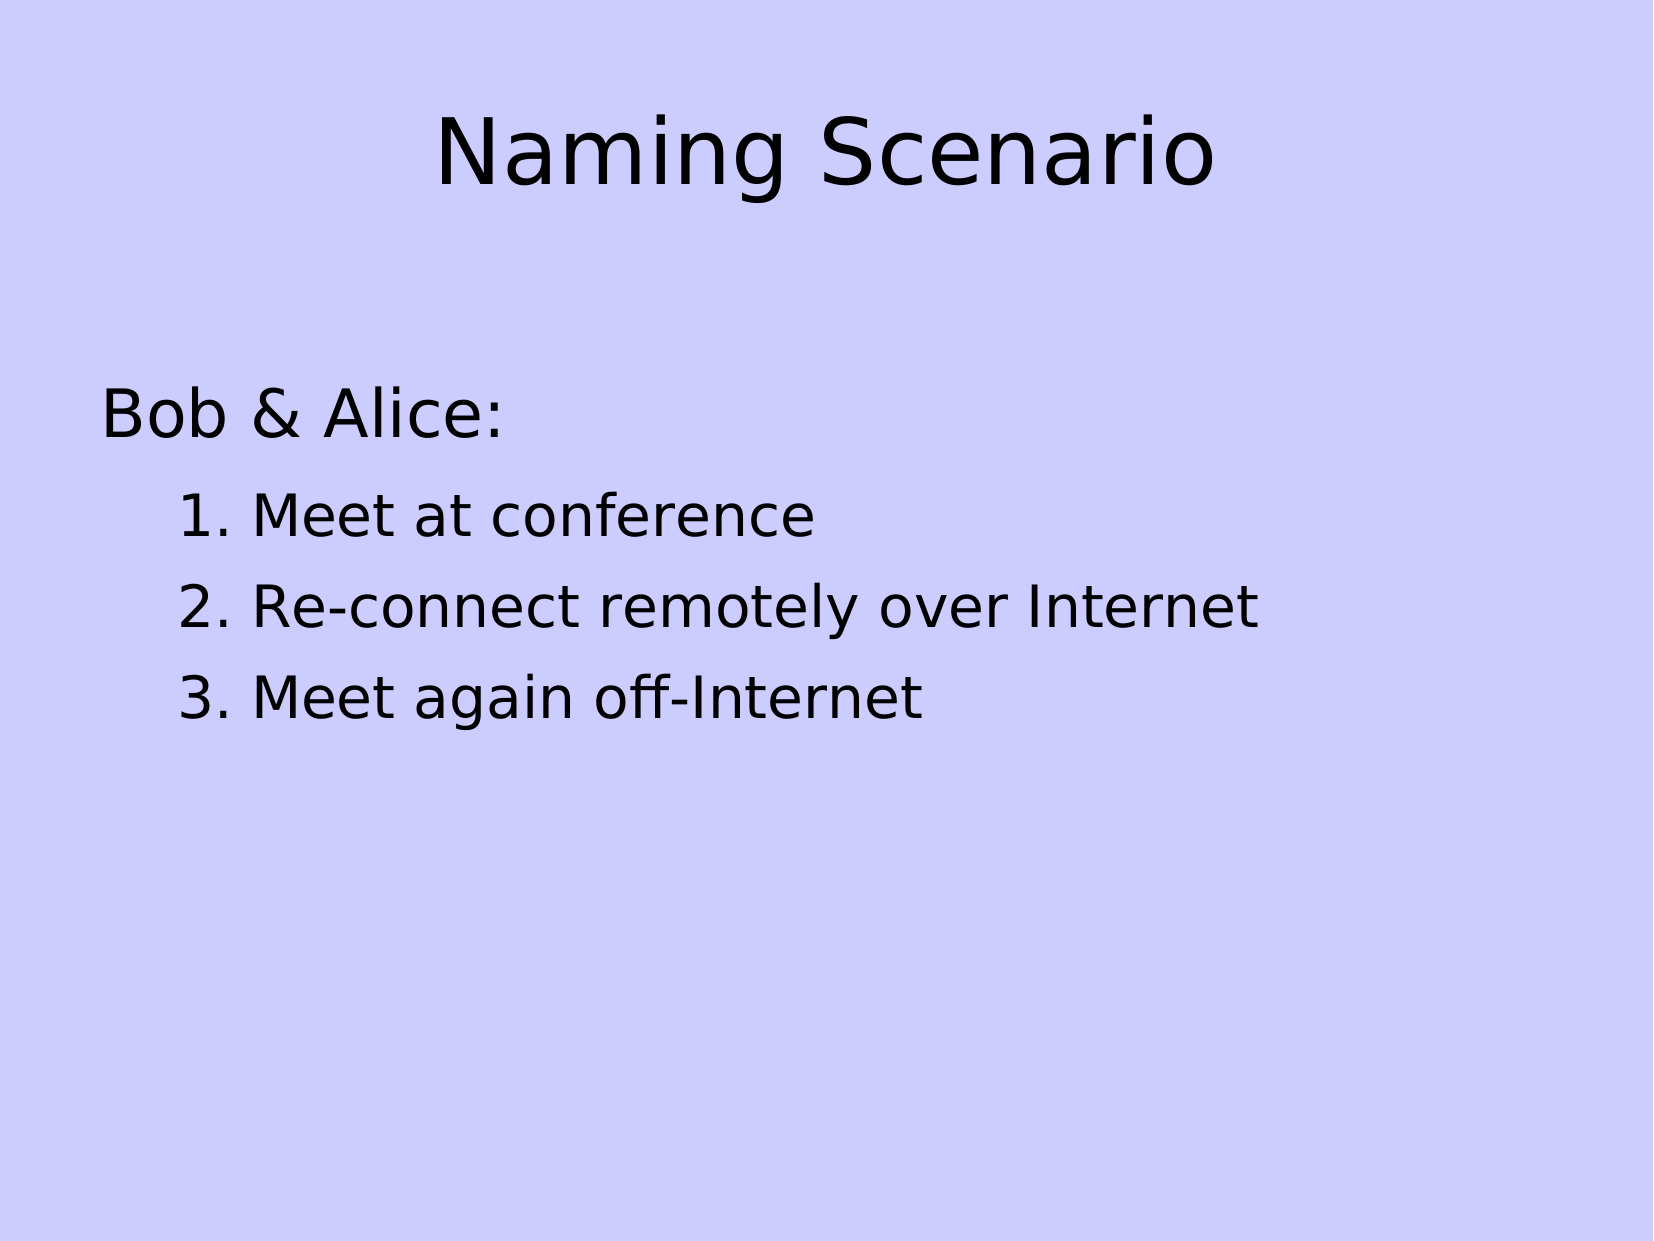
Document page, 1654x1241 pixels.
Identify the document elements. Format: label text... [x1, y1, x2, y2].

title Naming Scenario [82, 56, 1571, 250]
list Bob & Alice: Meet at conference Re-connect remotely over Internet Meet again off-Internet [82, 375, 1571, 1095]
